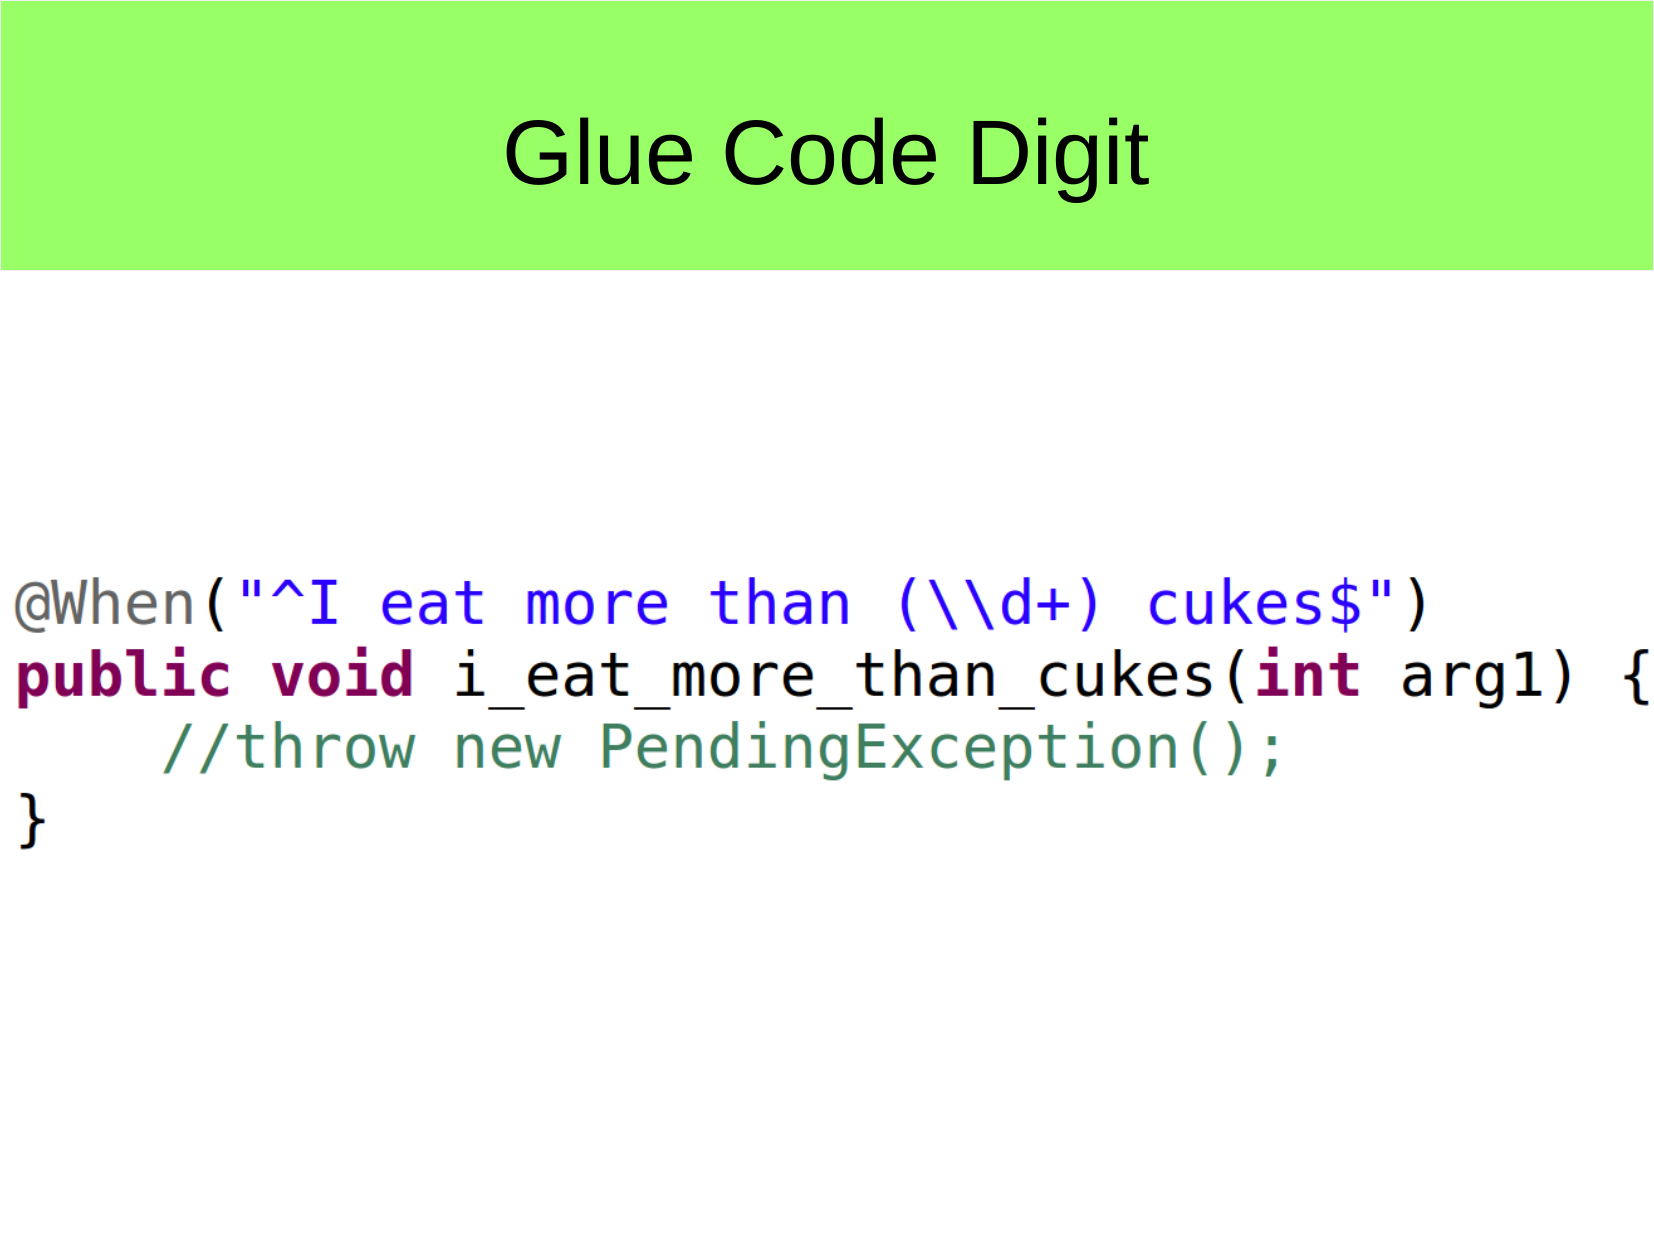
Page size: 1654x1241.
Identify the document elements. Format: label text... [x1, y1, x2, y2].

title Glue Code Digit [82, 49, 1571, 257]
picture [7, 566, 1654, 865]
